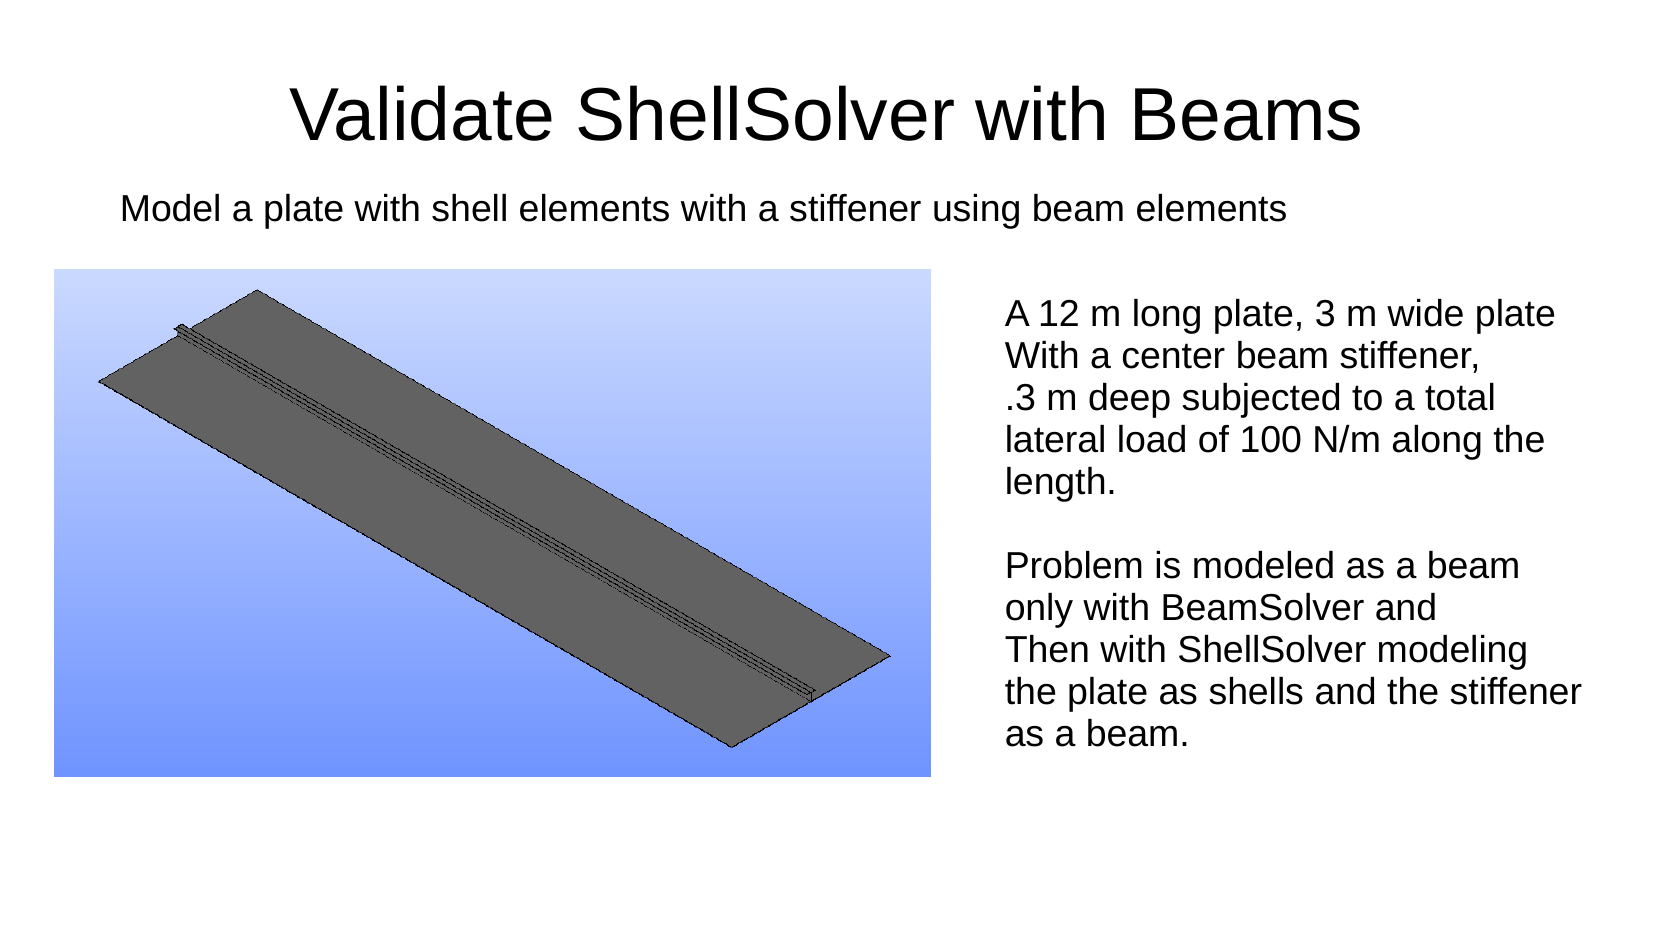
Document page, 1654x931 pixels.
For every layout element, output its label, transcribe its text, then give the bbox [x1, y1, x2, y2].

title Validate ShellSolver with Beams [82, 37, 1571, 193]
text_box A 12 m long plate, 3 m wide plate With a center beam stiffener, .3 m deep subjected to a total lateral load of 100 N/m along the length. Problem is modeled as a beam only with BeamSolver and Then with ShellSolver modeling the plate as shells and the stiffener as a beam. [990, 285, 1606, 762]
text_box Model a plate with shell elements with a stiffener using beam elements [105, 180, 1471, 237]
picture [54, 269, 931, 777]
